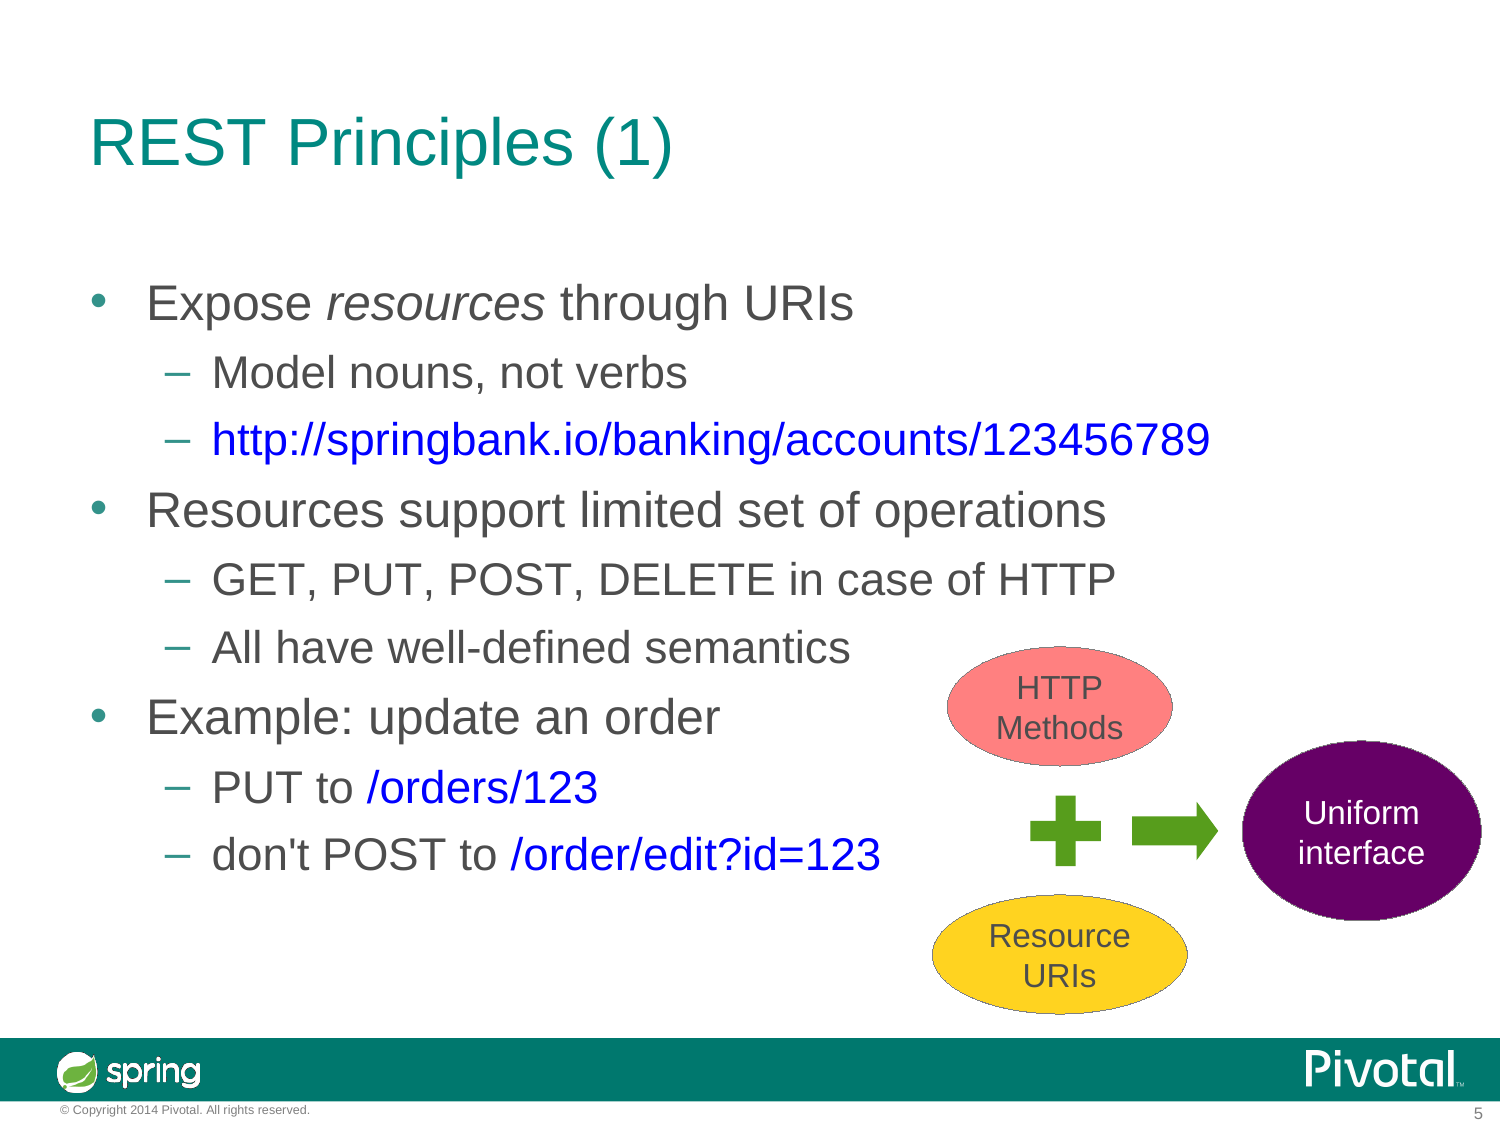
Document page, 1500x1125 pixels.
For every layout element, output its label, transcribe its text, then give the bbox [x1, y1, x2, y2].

text_box [1132, 801, 1219, 861]
picture [1306, 1050, 1464, 1087]
title REST Principles (1) [75, 45, 1426, 233]
text_box Uniform interface [1242, 740, 1482, 921]
picture [32, 1041, 210, 1103]
text_box Resource URIs [932, 894, 1188, 1015]
list Expose resources through URIs Model nouns, not verbs http://springbank.io/banking/accounts/123456789 Resources support limited set of operations GET, PUT, POST, DELETE in case of HTTP All have well-defined semantics Example: update an order PUT to /orders/123 don't POST to /order/edit?id=123 [75, 262, 1426, 1005]
text_box [1030, 795, 1101, 867]
text_box HTTP Methods [947, 646, 1173, 767]
